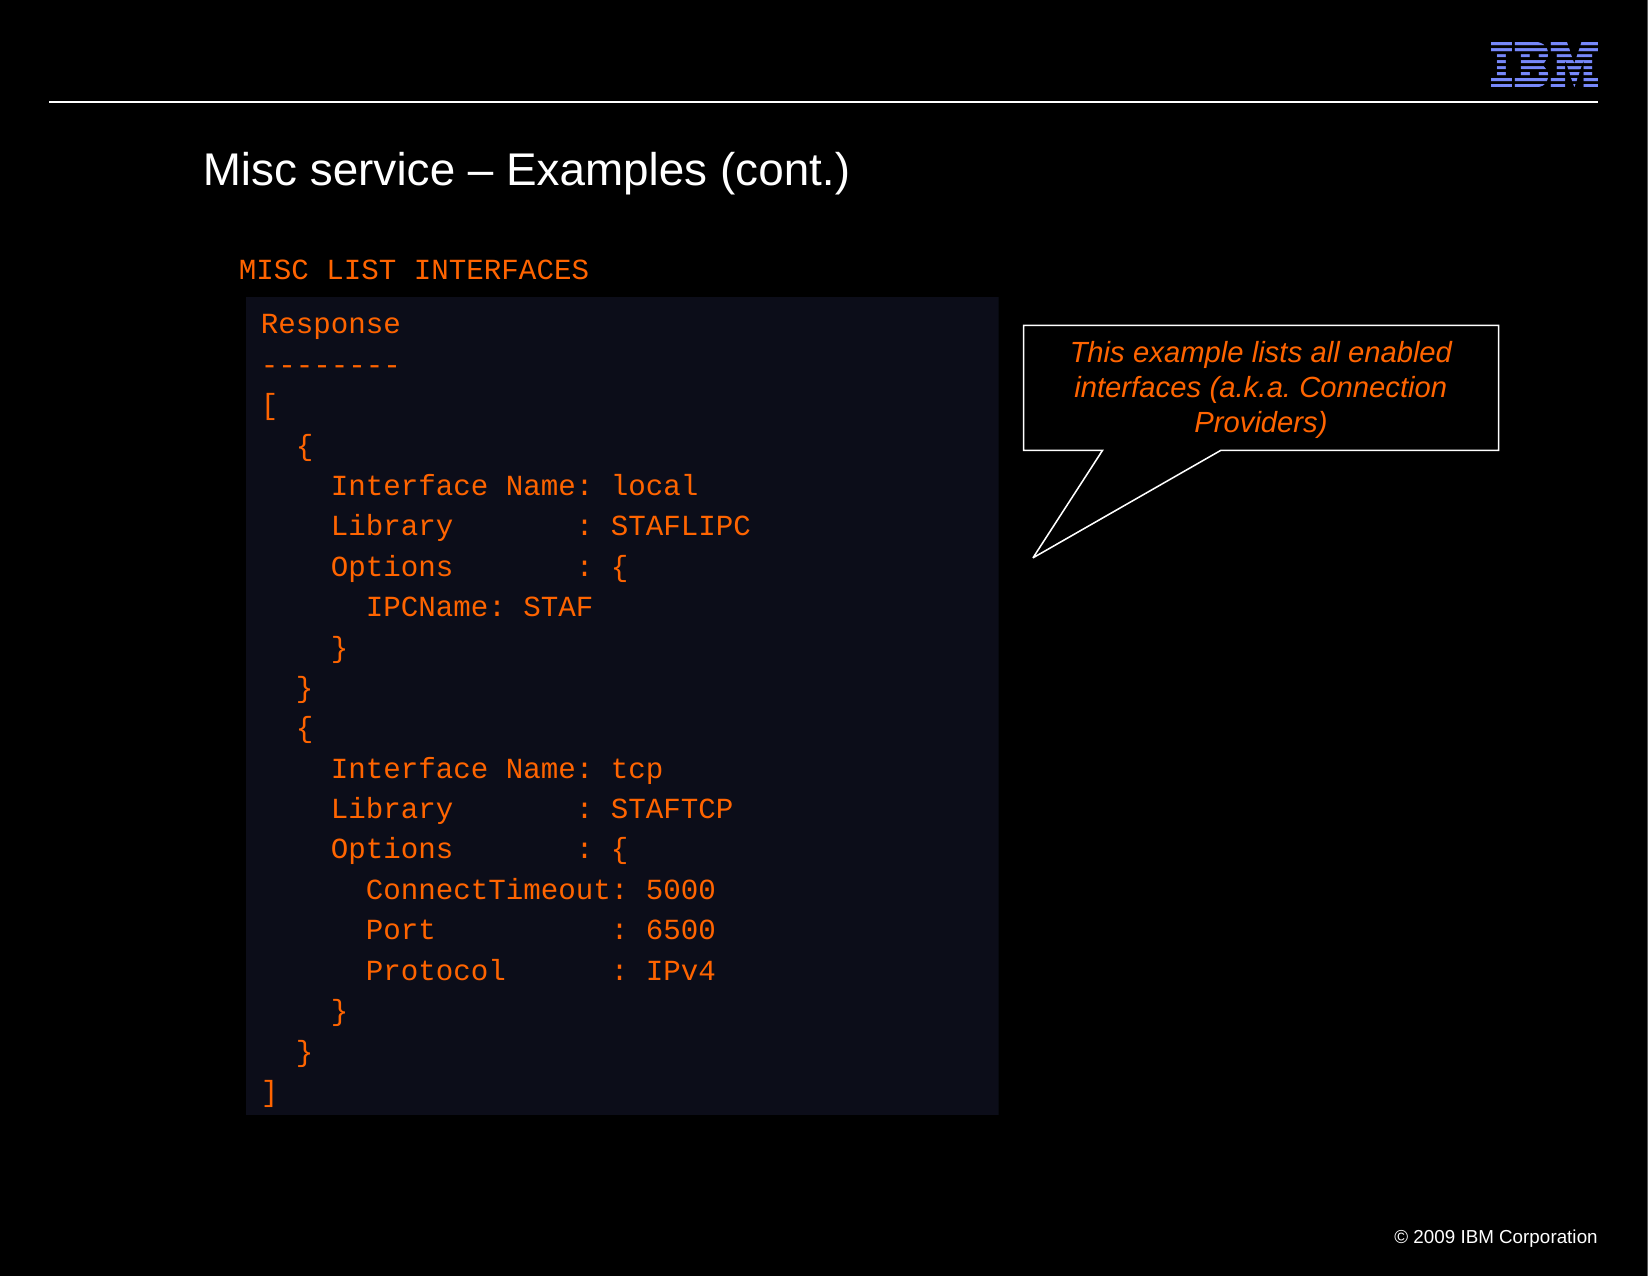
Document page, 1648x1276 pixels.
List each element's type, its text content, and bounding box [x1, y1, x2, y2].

text_box This example lists all enabled interfaces (a.k.a. Connection Providers) [1023, 325, 1499, 558]
picture [1491, 42, 1598, 87]
title Misc service – Examples (cont.) [186, 137, 1648, 231]
text_box Response -------- [ { Interface Name: local Library : STAFLIPC Options : { IPCName: STAF } } { Interface Name: tcp Library : STAFTCP Options : { ConnectTimeout: 5000 Port : 6500 Protocol : IPv4 } } ] [246, 297, 999, 1115]
text_box MISC LIST INTERFACES [239, 250, 1648, 286]
